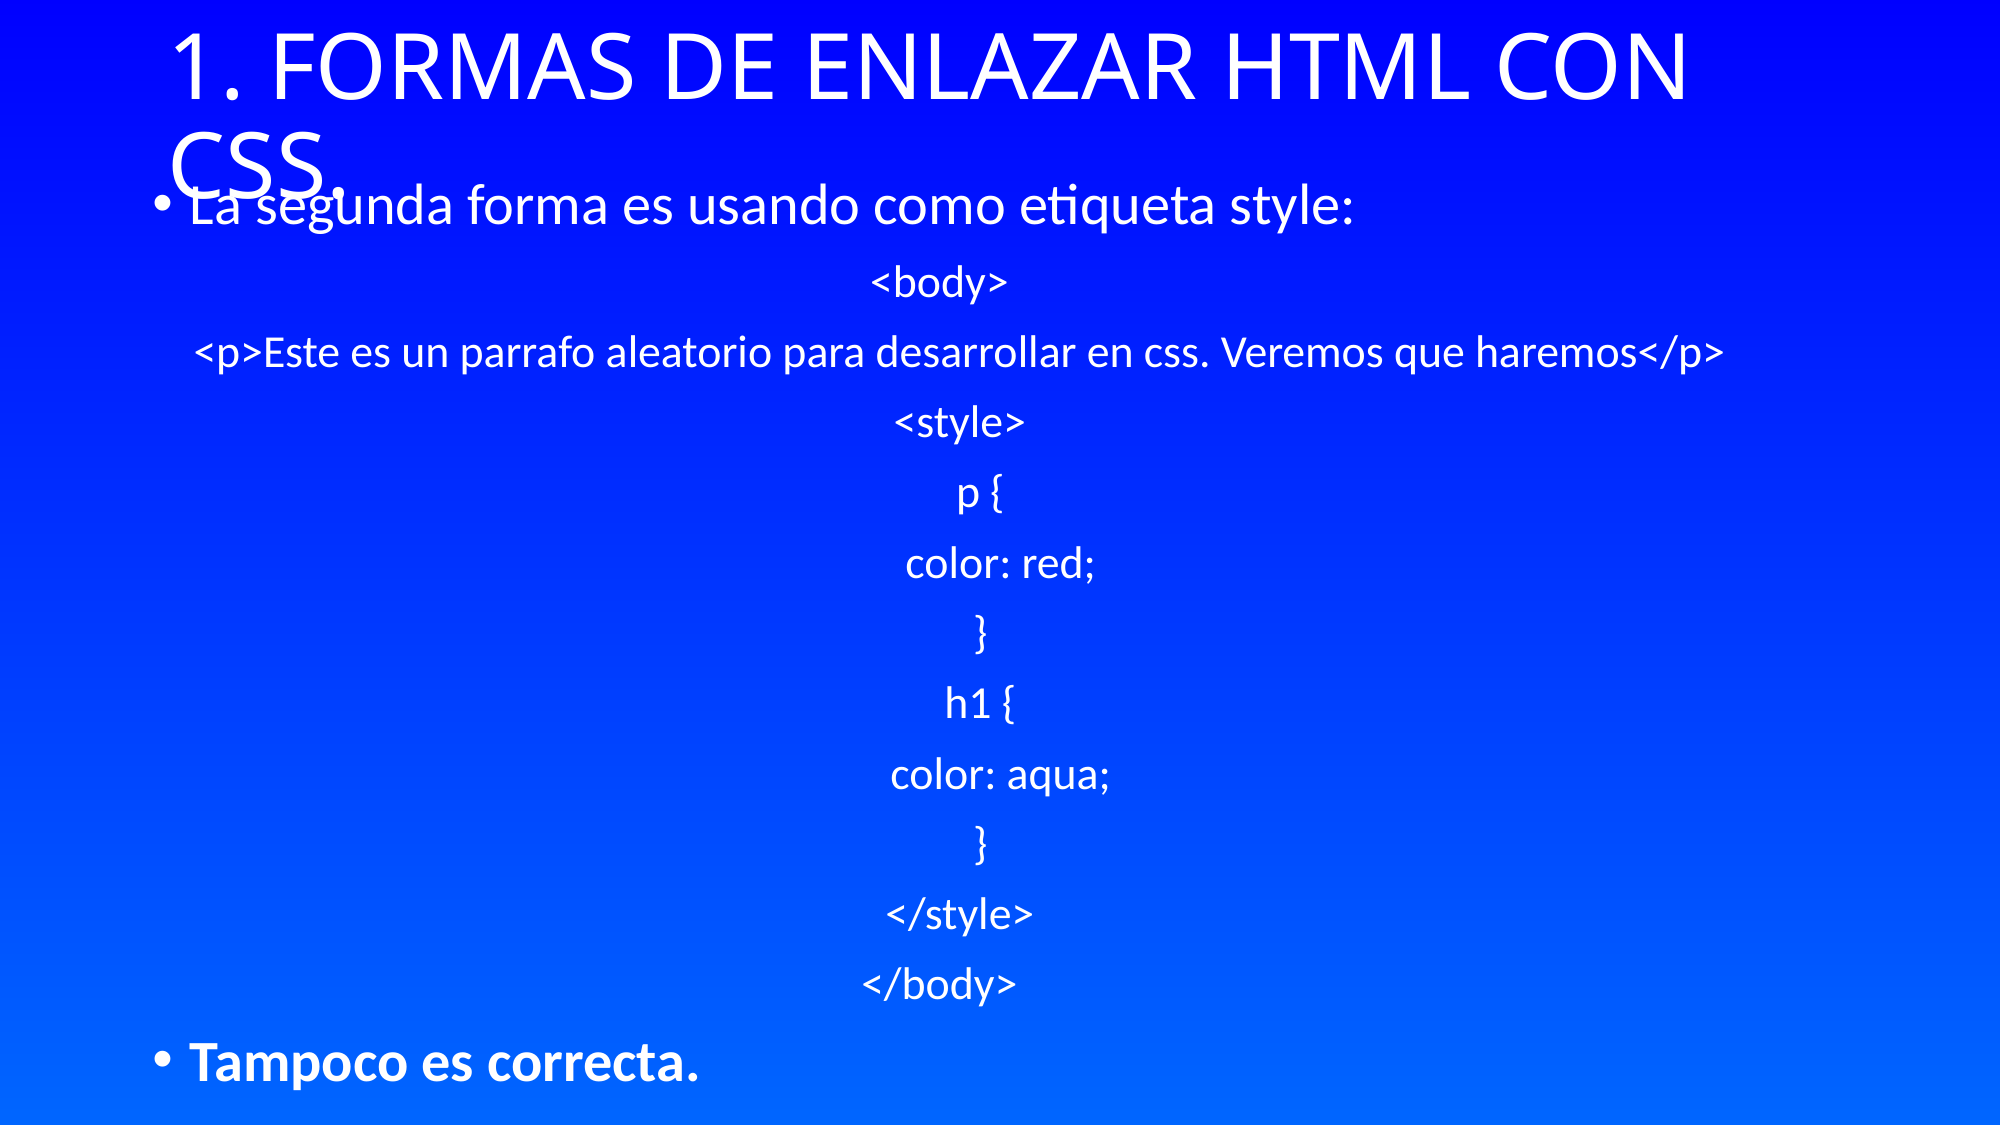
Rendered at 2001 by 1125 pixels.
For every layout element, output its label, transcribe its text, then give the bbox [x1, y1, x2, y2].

list La segunda forma es usando como etiqueta style: <body> <p>Este es un parrafo aleatorio para desarrollar en css. Veremos que haremos</p> <style> p { color: red; } h1 { color: aqua; } </style> </body> Tampoco es correcta. [137, 166, 1863, 1125]
title 1. FORMAS DE ENLAZAR HTML CON CSS. [152, 10, 1878, 229]
